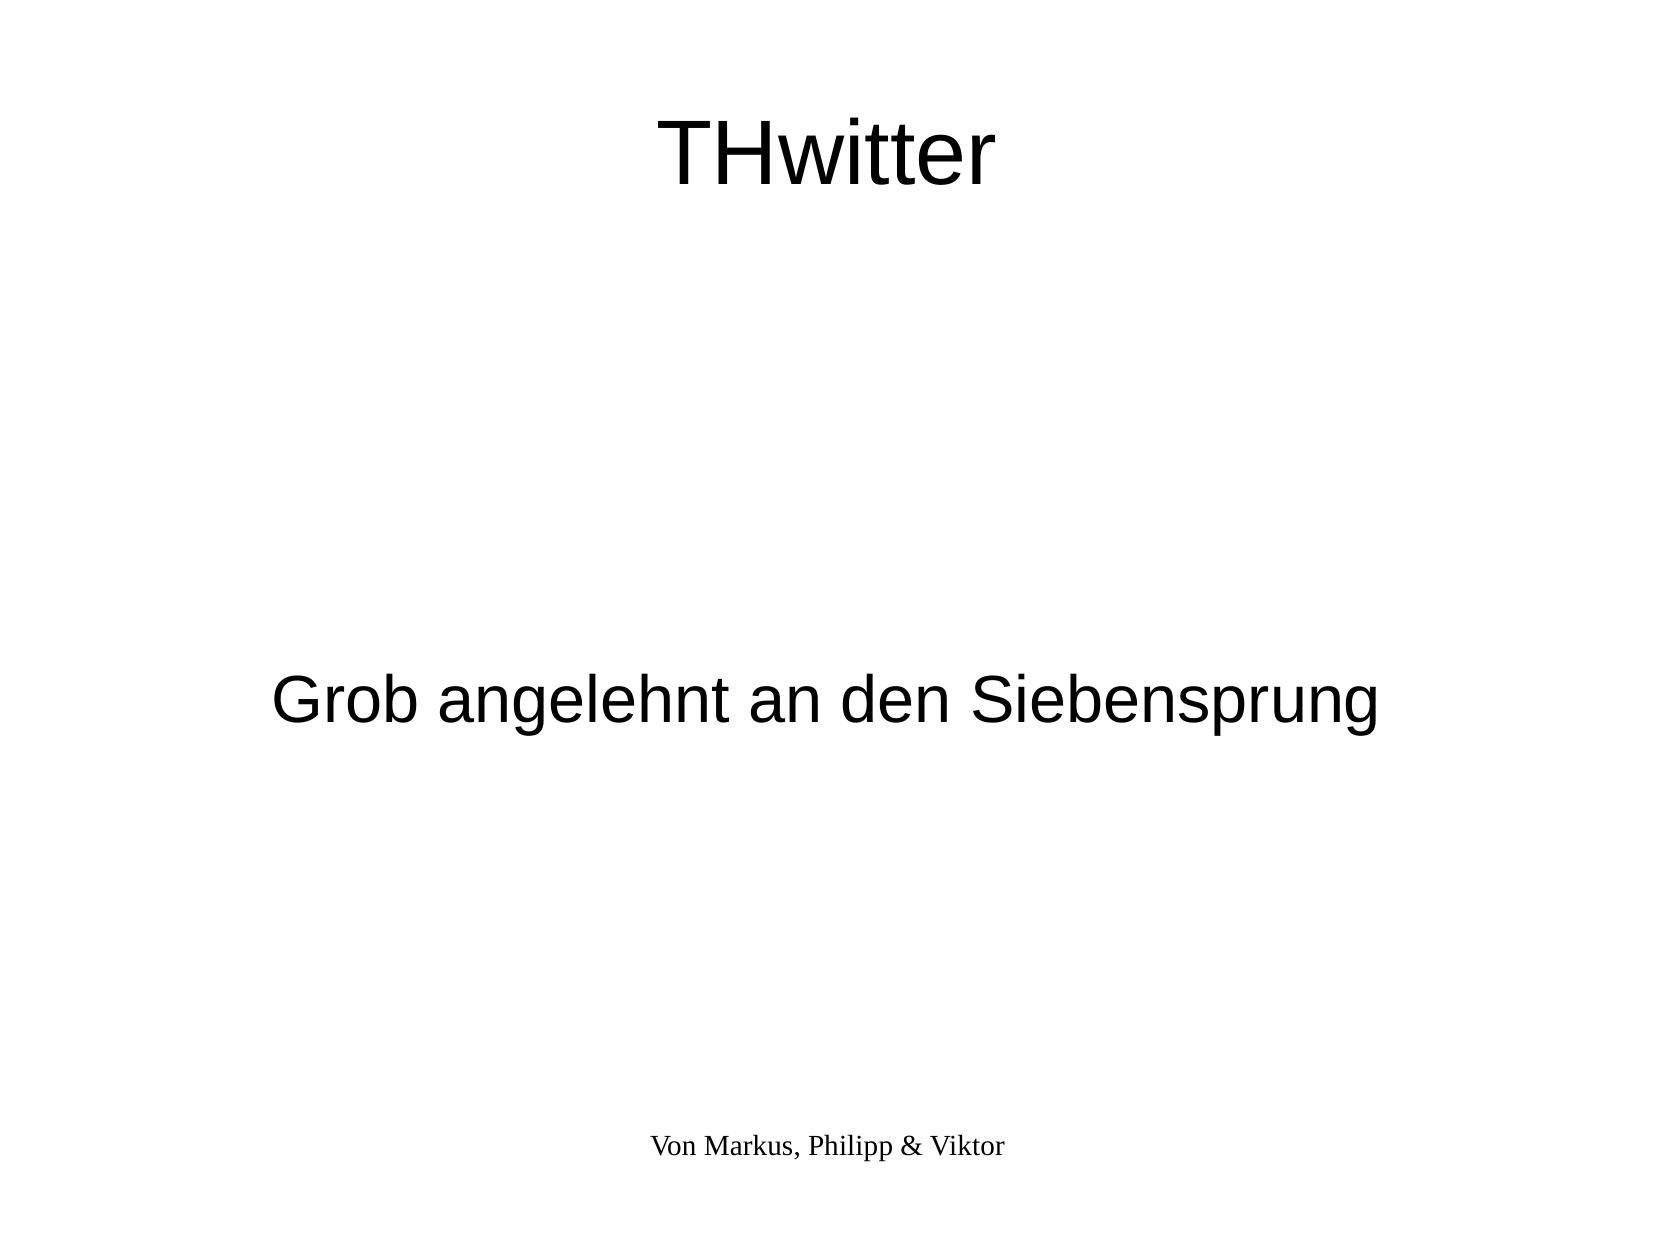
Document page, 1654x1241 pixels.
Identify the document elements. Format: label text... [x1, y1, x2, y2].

subtitle Grob angelehnt an den Siebensprung [82, 290, 1571, 1109]
title THwitter [82, 49, 1571, 257]
